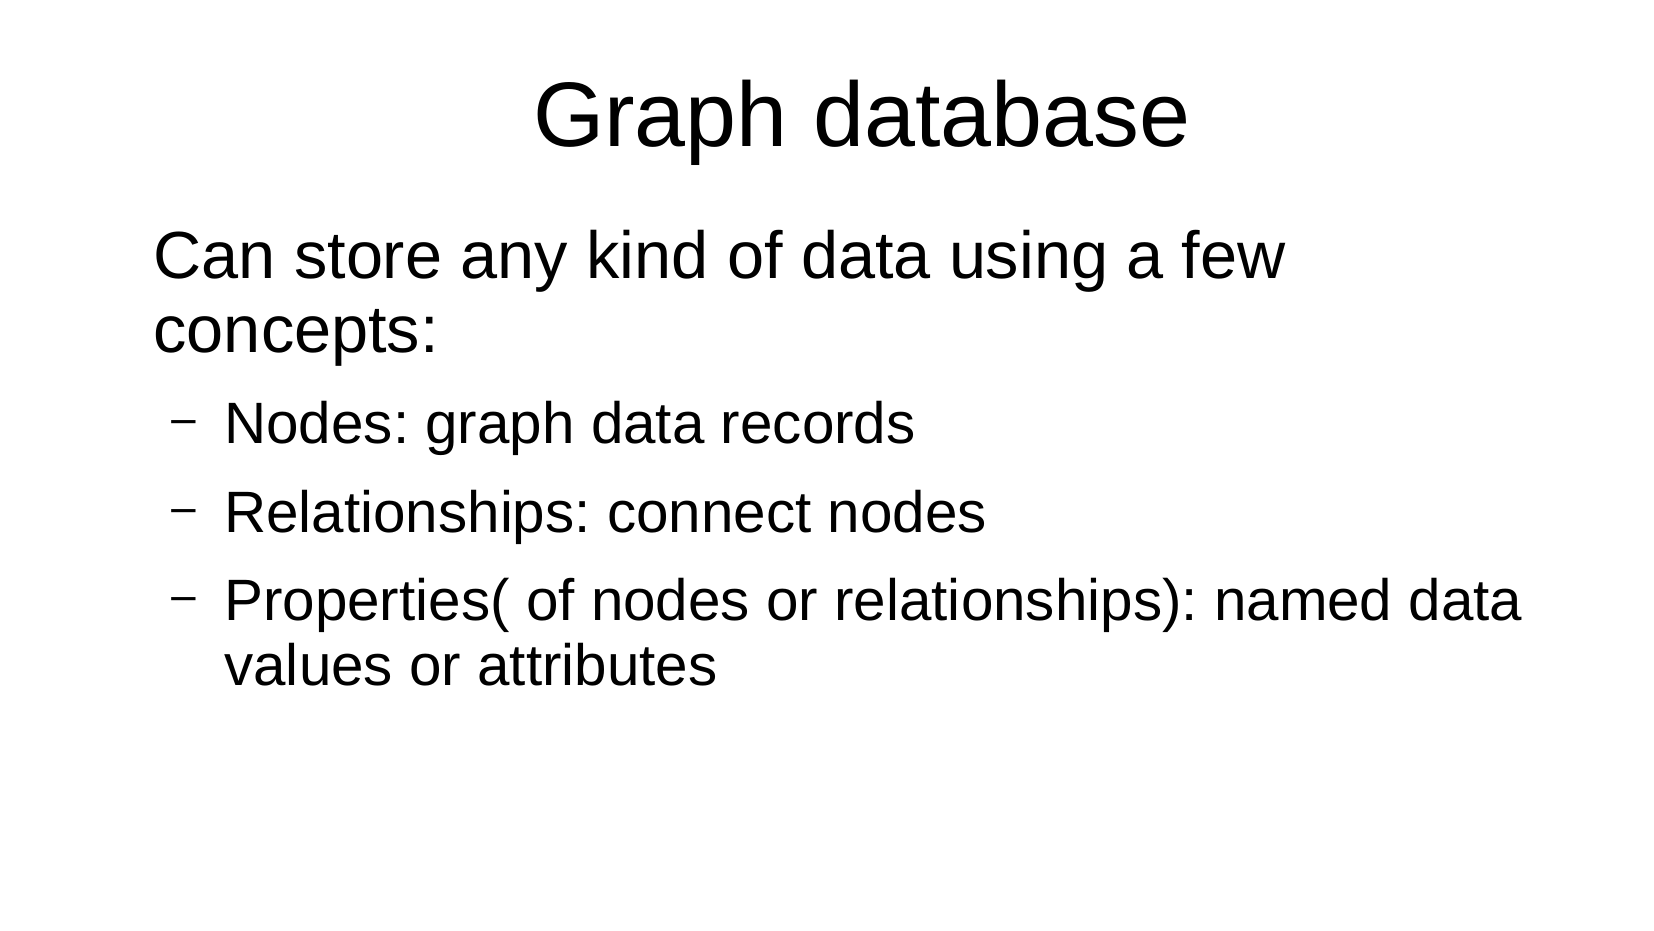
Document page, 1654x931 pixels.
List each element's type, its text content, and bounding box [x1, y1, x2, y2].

title Graph database [82, 0, 1571, 217]
list Can store any kind of data using a few concepts: Nodes: graph data records Relationships: connect nodes Properties( of nodes or relationships): named data values or attributes [82, 217, 1571, 758]
